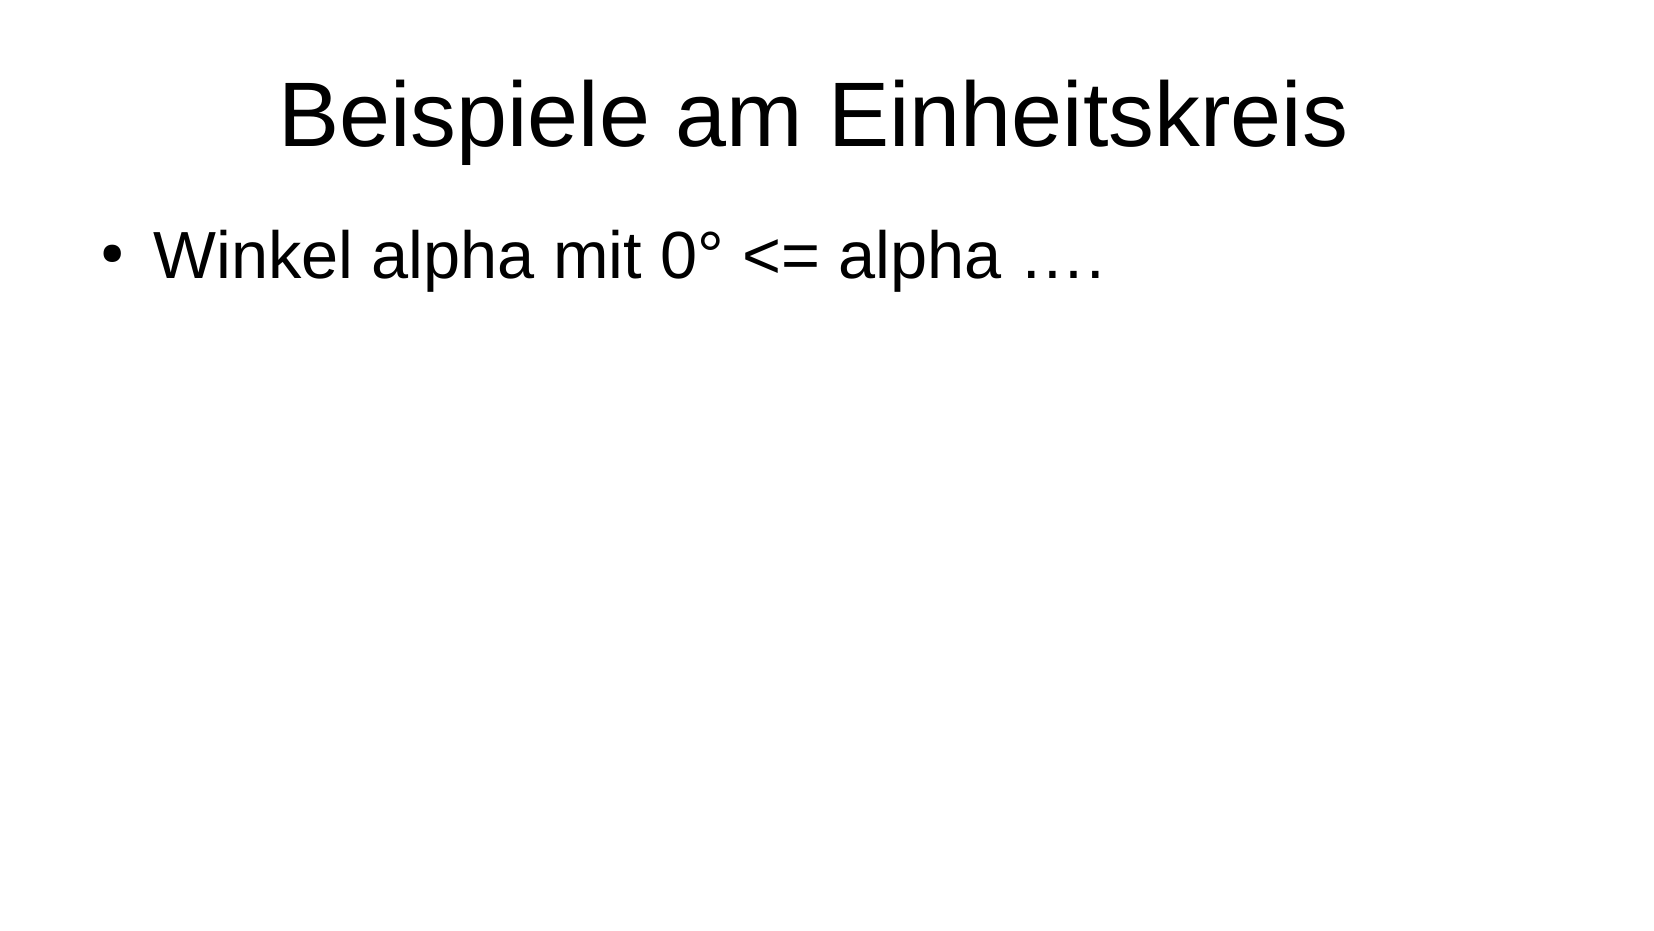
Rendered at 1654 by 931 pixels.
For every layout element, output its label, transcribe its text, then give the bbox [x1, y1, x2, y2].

title Beispiele am Einheitskreis [82, 37, 1571, 193]
list Winkel alpha mit 0° <= alpha …. [82, 217, 1571, 758]
